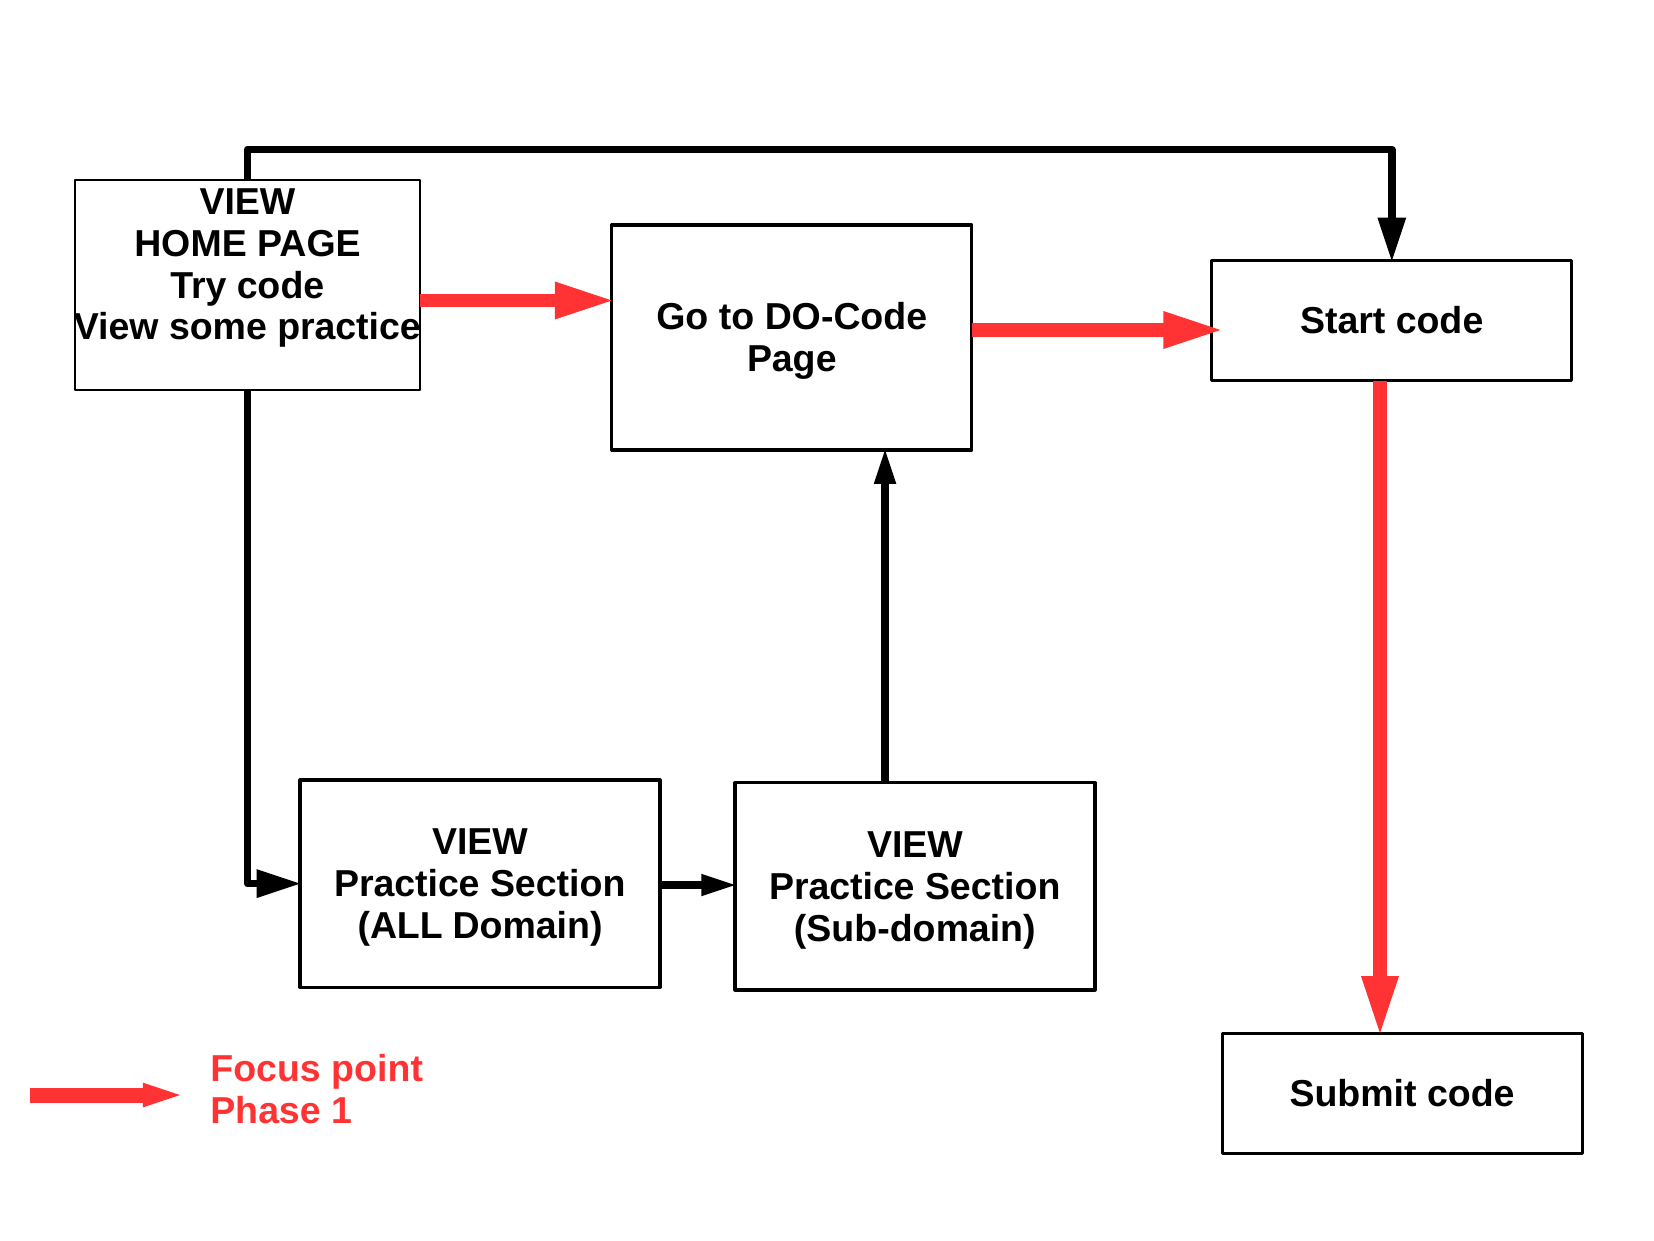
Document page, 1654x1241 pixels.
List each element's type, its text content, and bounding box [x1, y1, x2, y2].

text_box Focus point Phase 1 [195, 1039, 526, 1141]
text_box VIEW Practice Section (ALL Domain) [300, 780, 661, 988]
text_box VIEW Practice Section (Sub-domain) [735, 782, 1096, 991]
text_box Go to DO-Code Page [611, 225, 972, 451]
text_box Start code [1211, 260, 1572, 381]
text_box VIEW HOME PAGE Try code View some practice [75, 180, 421, 391]
text_box Submit code [1222, 1033, 1583, 1154]
